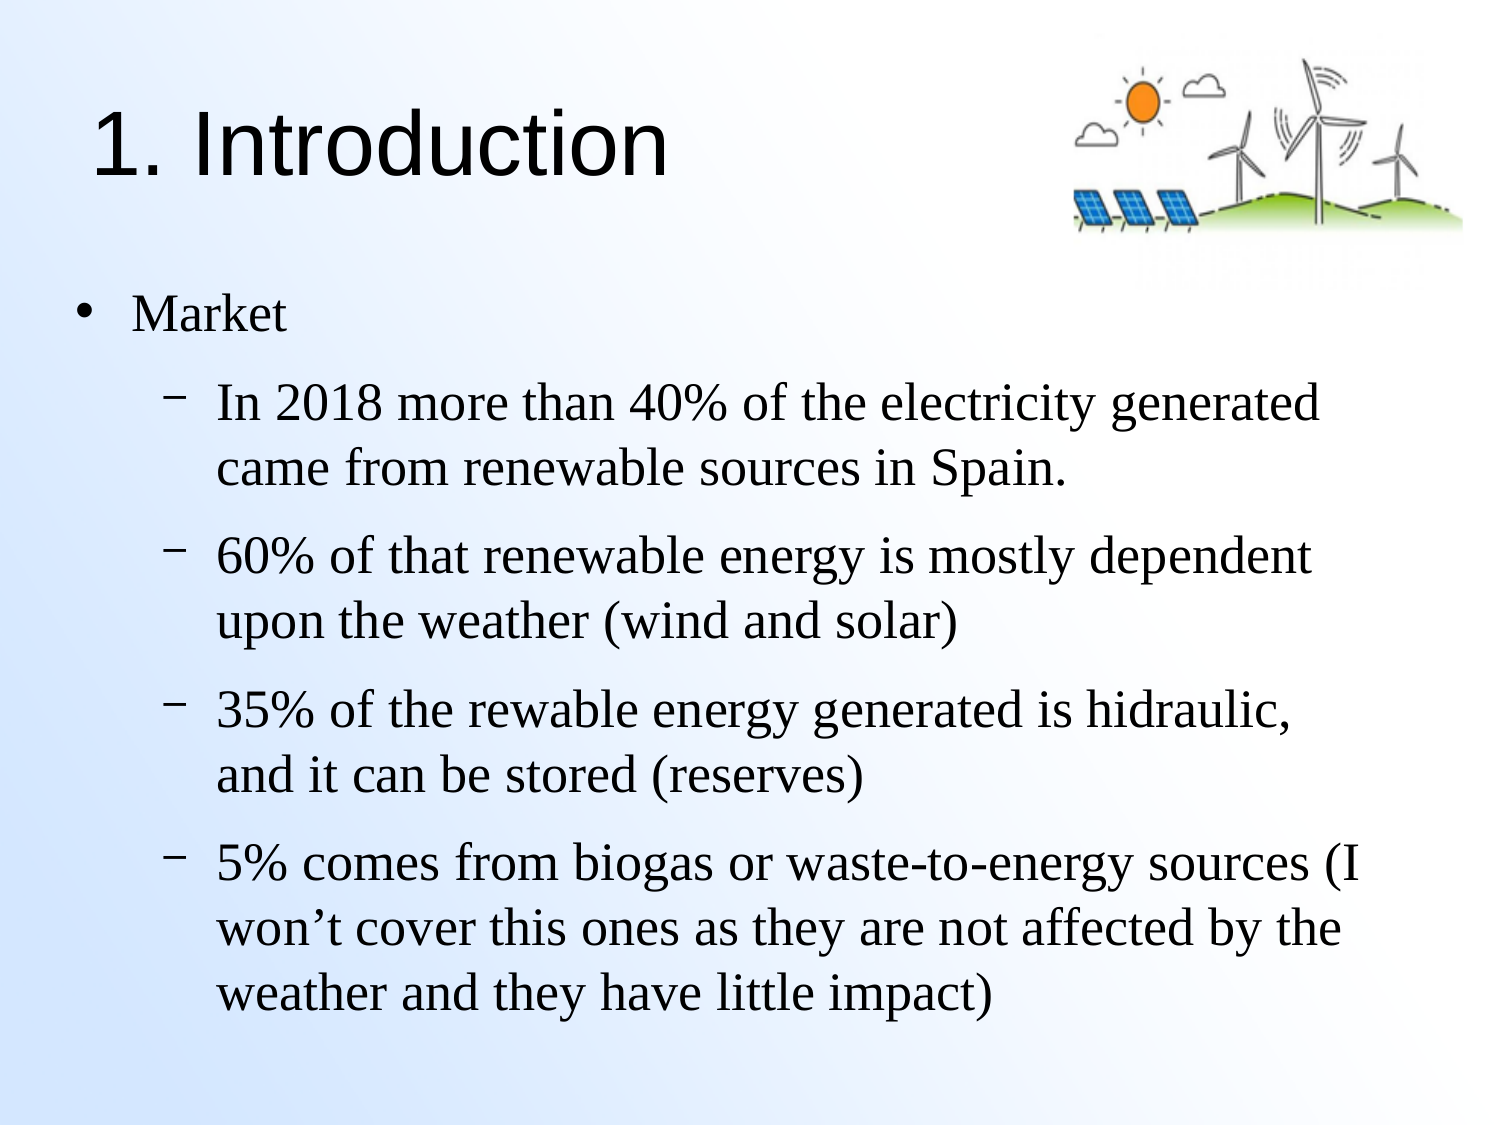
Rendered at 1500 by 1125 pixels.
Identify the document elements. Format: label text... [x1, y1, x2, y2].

title 1. Introduction [75, 45, 1425, 233]
list Market In 2018 more than 40% of the electricity generated came from renewable sources in Spain. 60% of that renewable energy is mostly dependent upon the weather (wind and solar) 35% of the rewable energy generated is hidraulic, and it can be stored (reserves) 5% comes from biogas or waste-to-energy sources (I won’t cover this ones as they are not affected by the weather and they have little impact) [60, 270, 1381, 563]
picture [0, 0, 1500, 1125]
